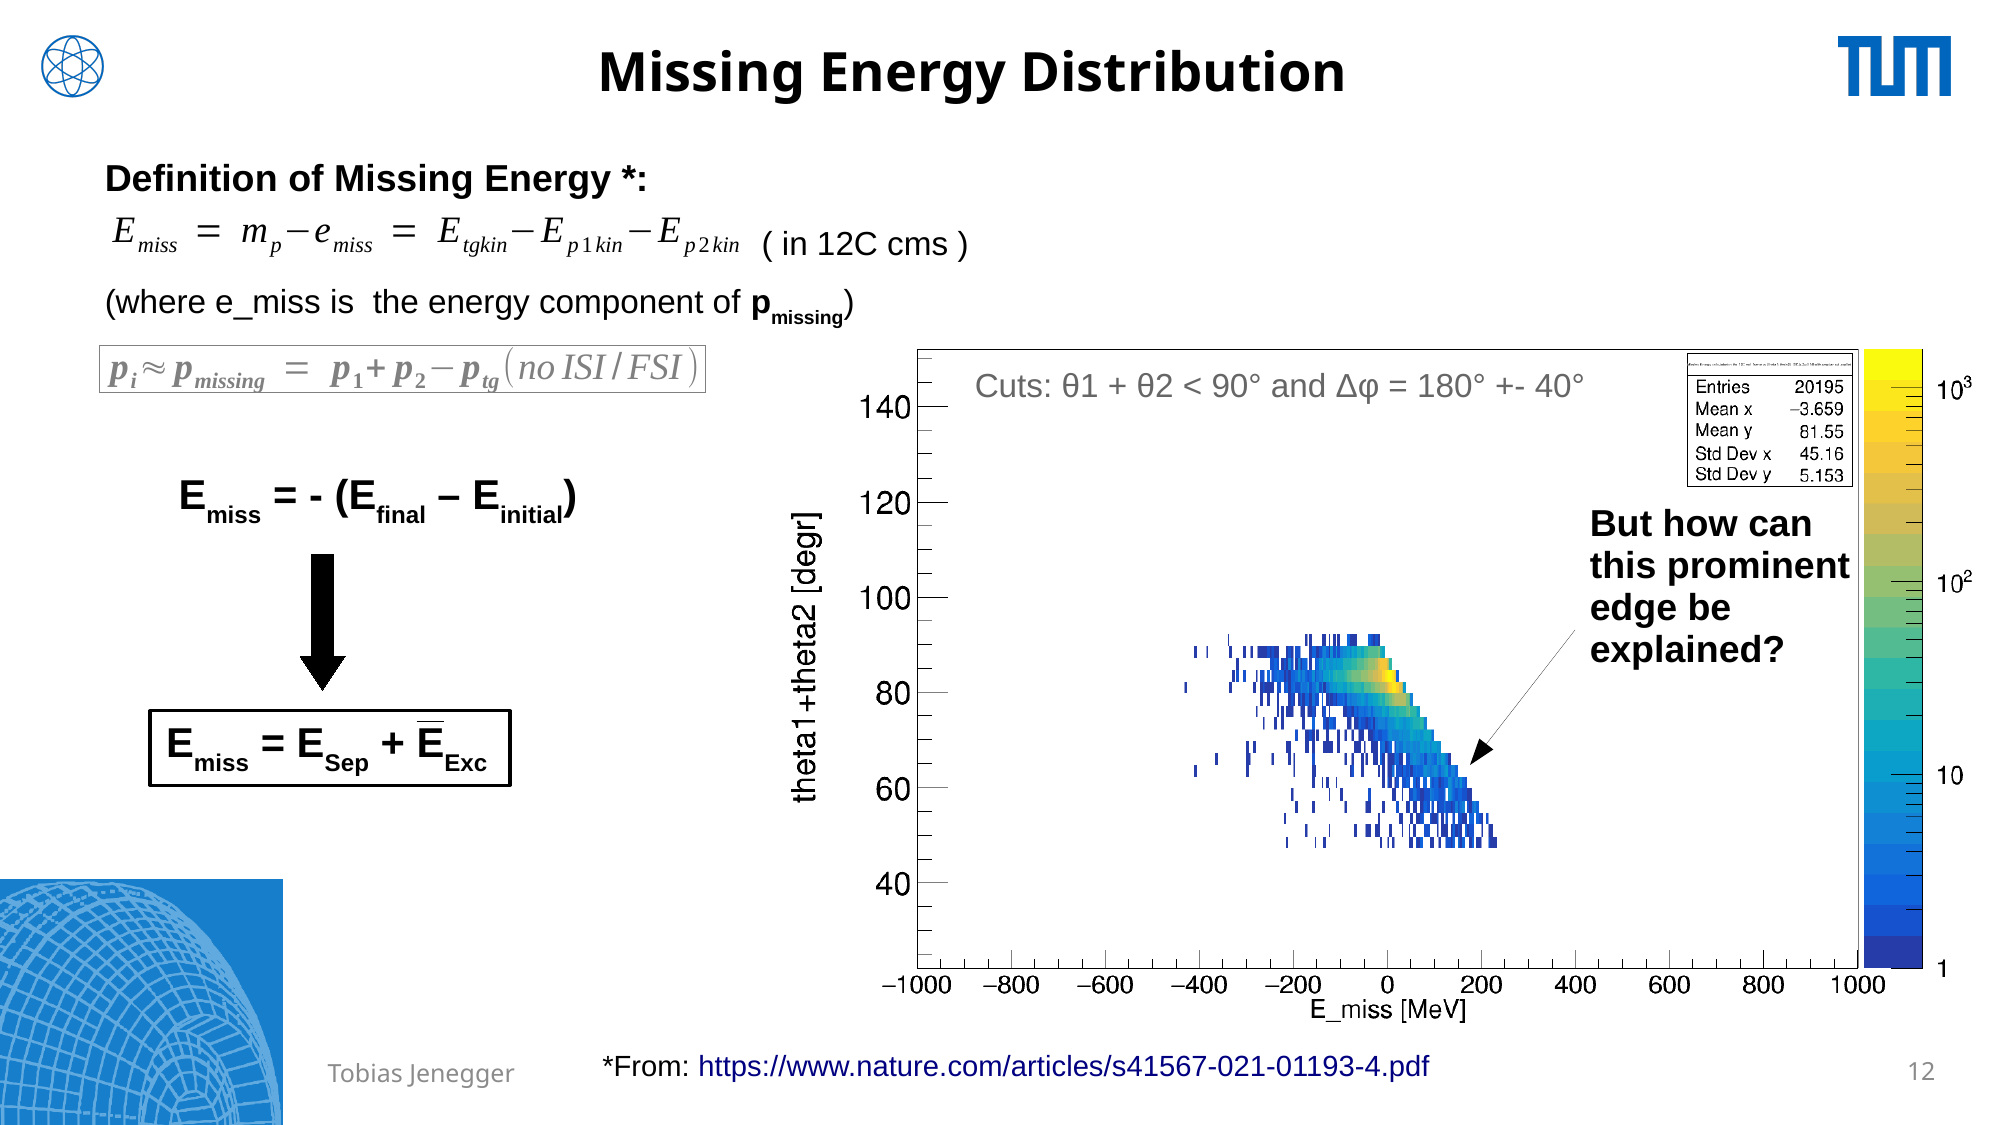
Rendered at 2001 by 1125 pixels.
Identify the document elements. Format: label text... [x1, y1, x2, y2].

picture [765, 329, 1974, 1036]
text_box Emiss = ESep + EExc [150, 710, 511, 786]
slide_number Tobias Jenegger [312, 1042, 588, 1103]
text_box [300, 554, 346, 691]
text_box ( in 12C cms ) [746, 218, 1092, 271]
title Missing Energy Distribution [137, 32, 1809, 109]
text_box Cuts: θ1 + θ2 < 90° and Δφ = 180° +- 40° [960, 360, 1741, 459]
text_box Definition of Missing Energy *: (where e_miss is the energy component of pmissing) Emiss = - (Efinal – Einitial) [90, 149, 1036, 705]
picture [36, 30, 108, 101]
text_box But how can this prominent edge be explained? [1575, 495, 1891, 678]
picture [0, 879, 283, 1125]
slide_number <number> [1500, 1042, 1951, 1103]
picture [1838, 36, 1951, 96]
text_box *From: https://www.nature.com/articles/s41567-021-01193-4.pdf [587, 1042, 1471, 1091]
